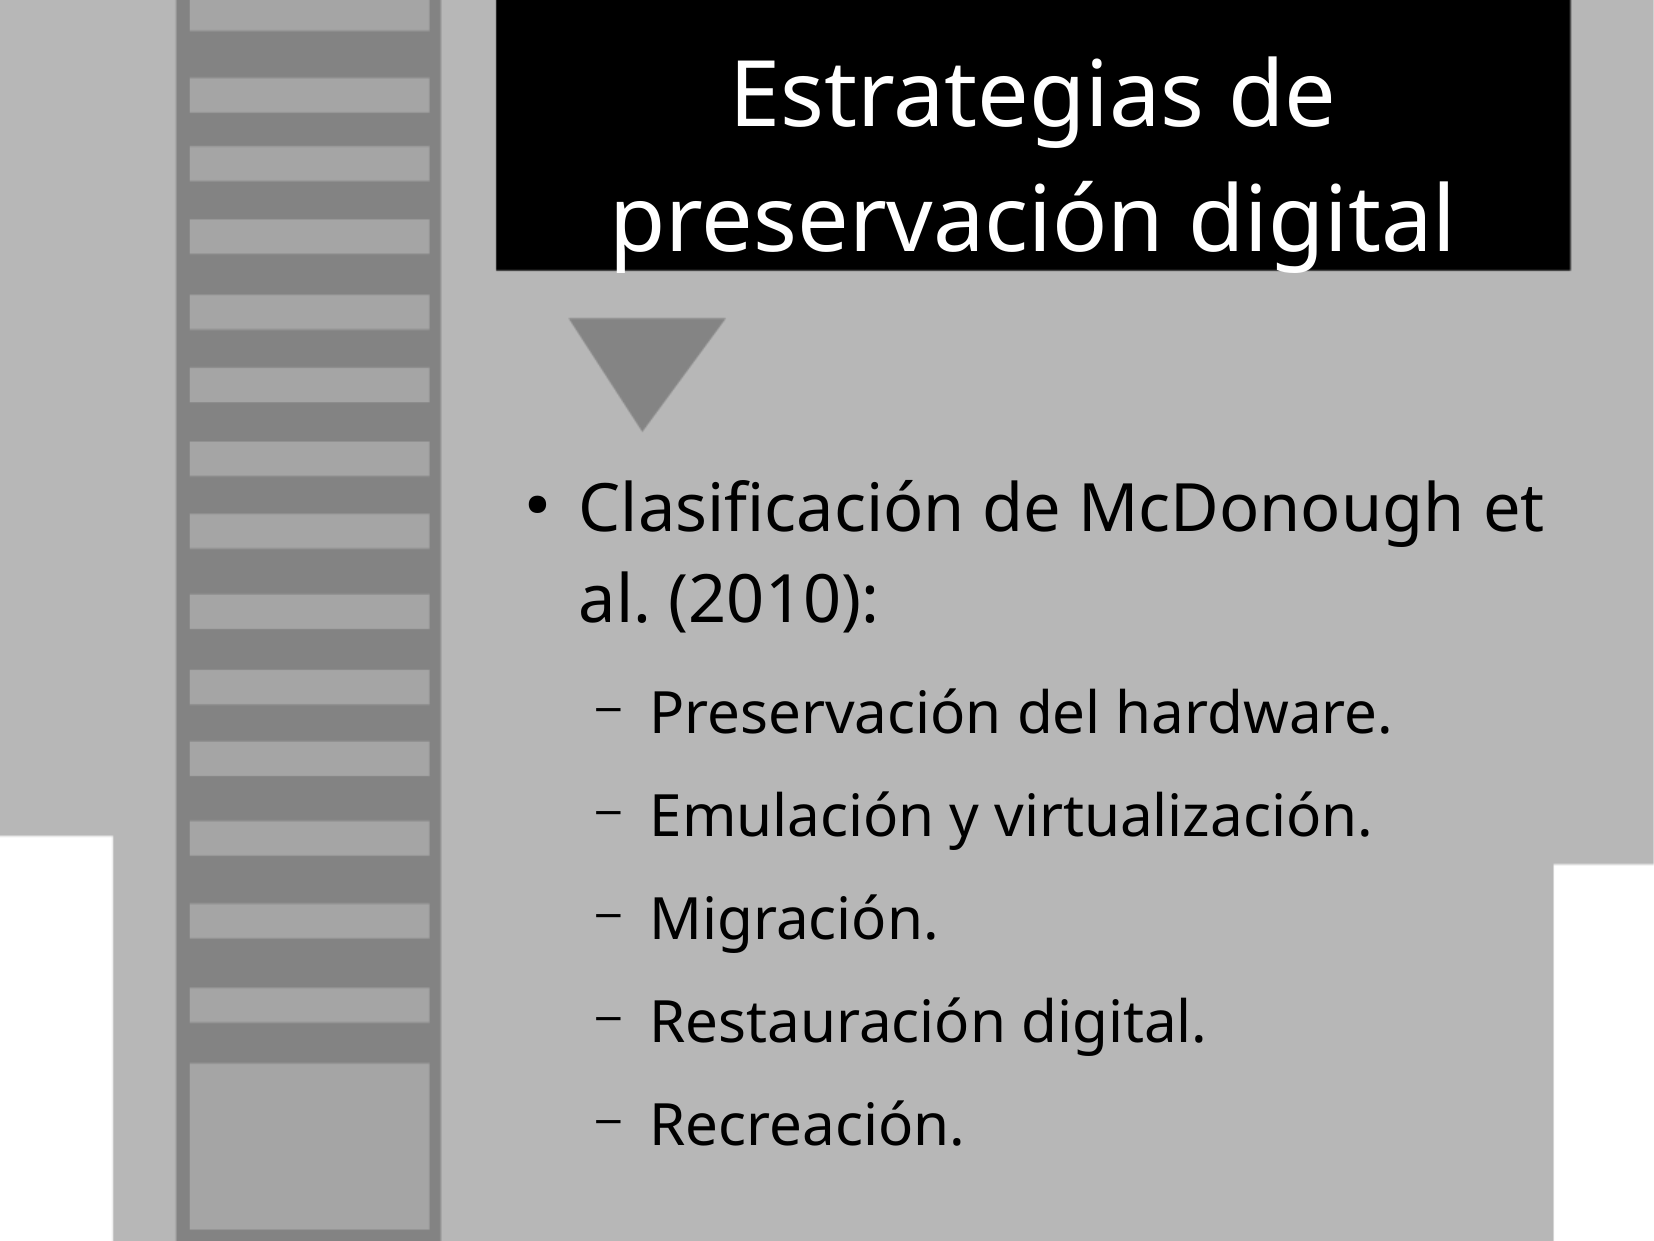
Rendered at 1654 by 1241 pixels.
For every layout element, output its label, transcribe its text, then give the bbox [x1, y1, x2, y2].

picture [0, 0, 1654, 1241]
list Clasificación de McDonough et al. (2010): Preservación del hardware. Emulación y virtualización. Migración. Restauración digital. Recreación. [507, 460, 1571, 1109]
title Estrategias de preservación digital [496, 42, 1571, 264]
